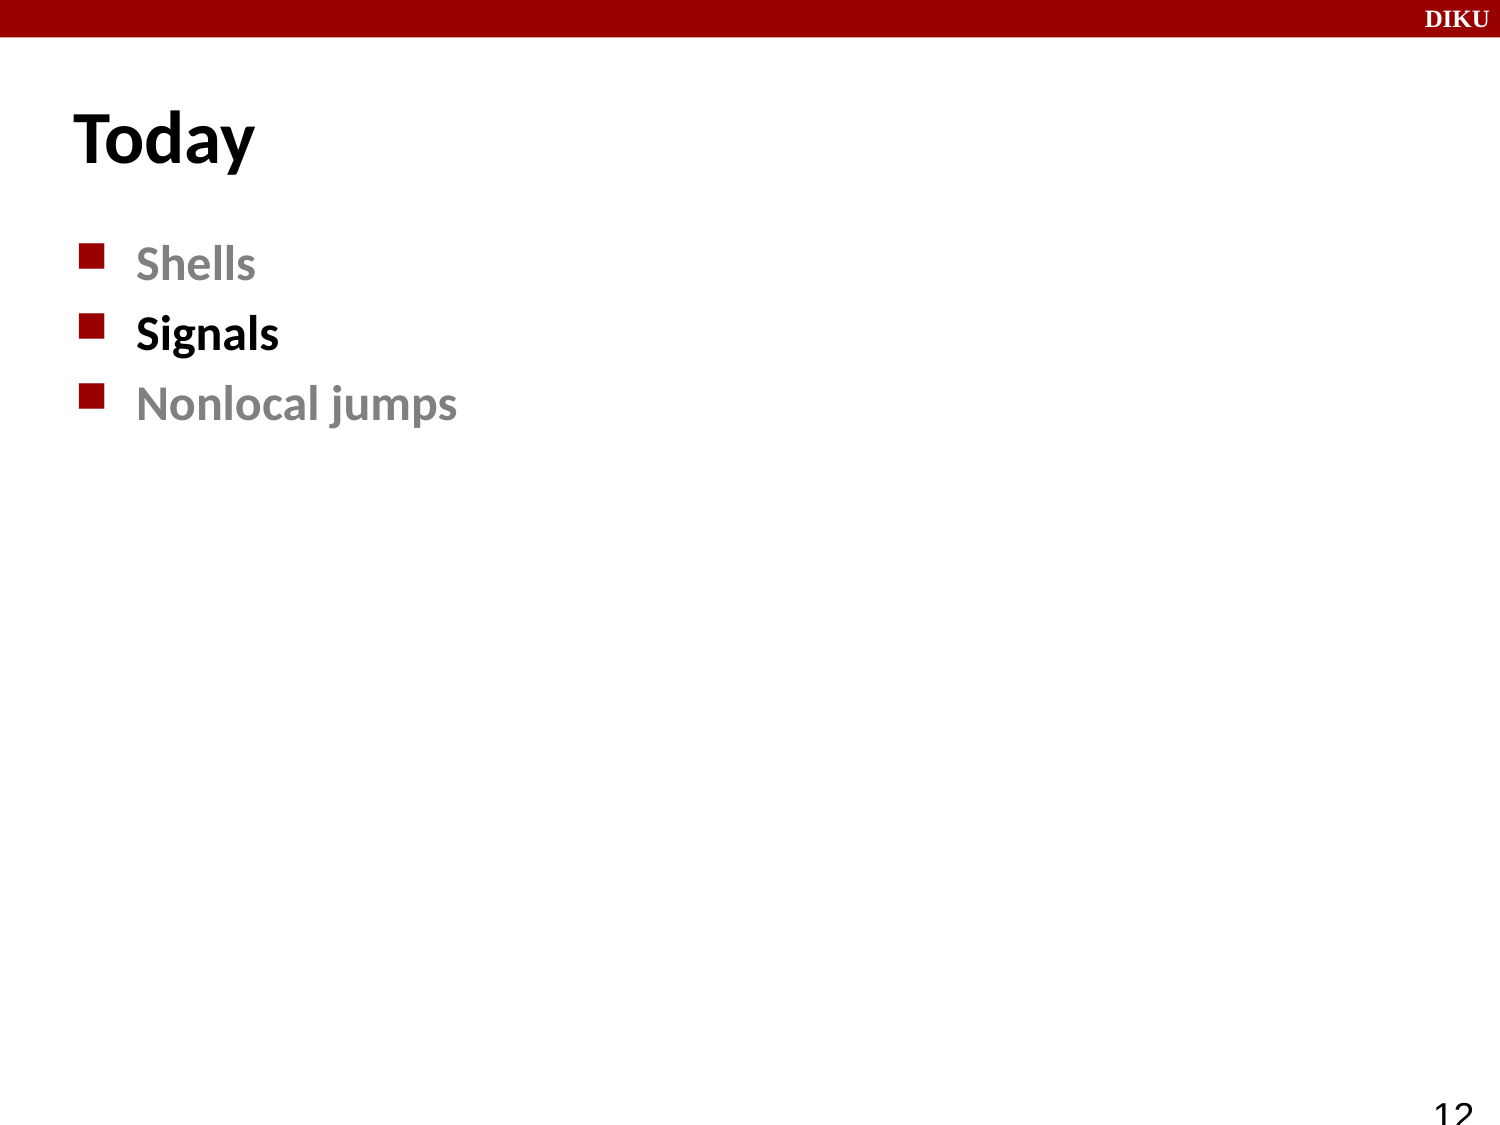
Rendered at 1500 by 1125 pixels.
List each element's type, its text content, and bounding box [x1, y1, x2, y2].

text_box Today [58, 71, 1304, 197]
text_box Shells Signals Nonlocal jumps [65, 223, 1361, 1039]
